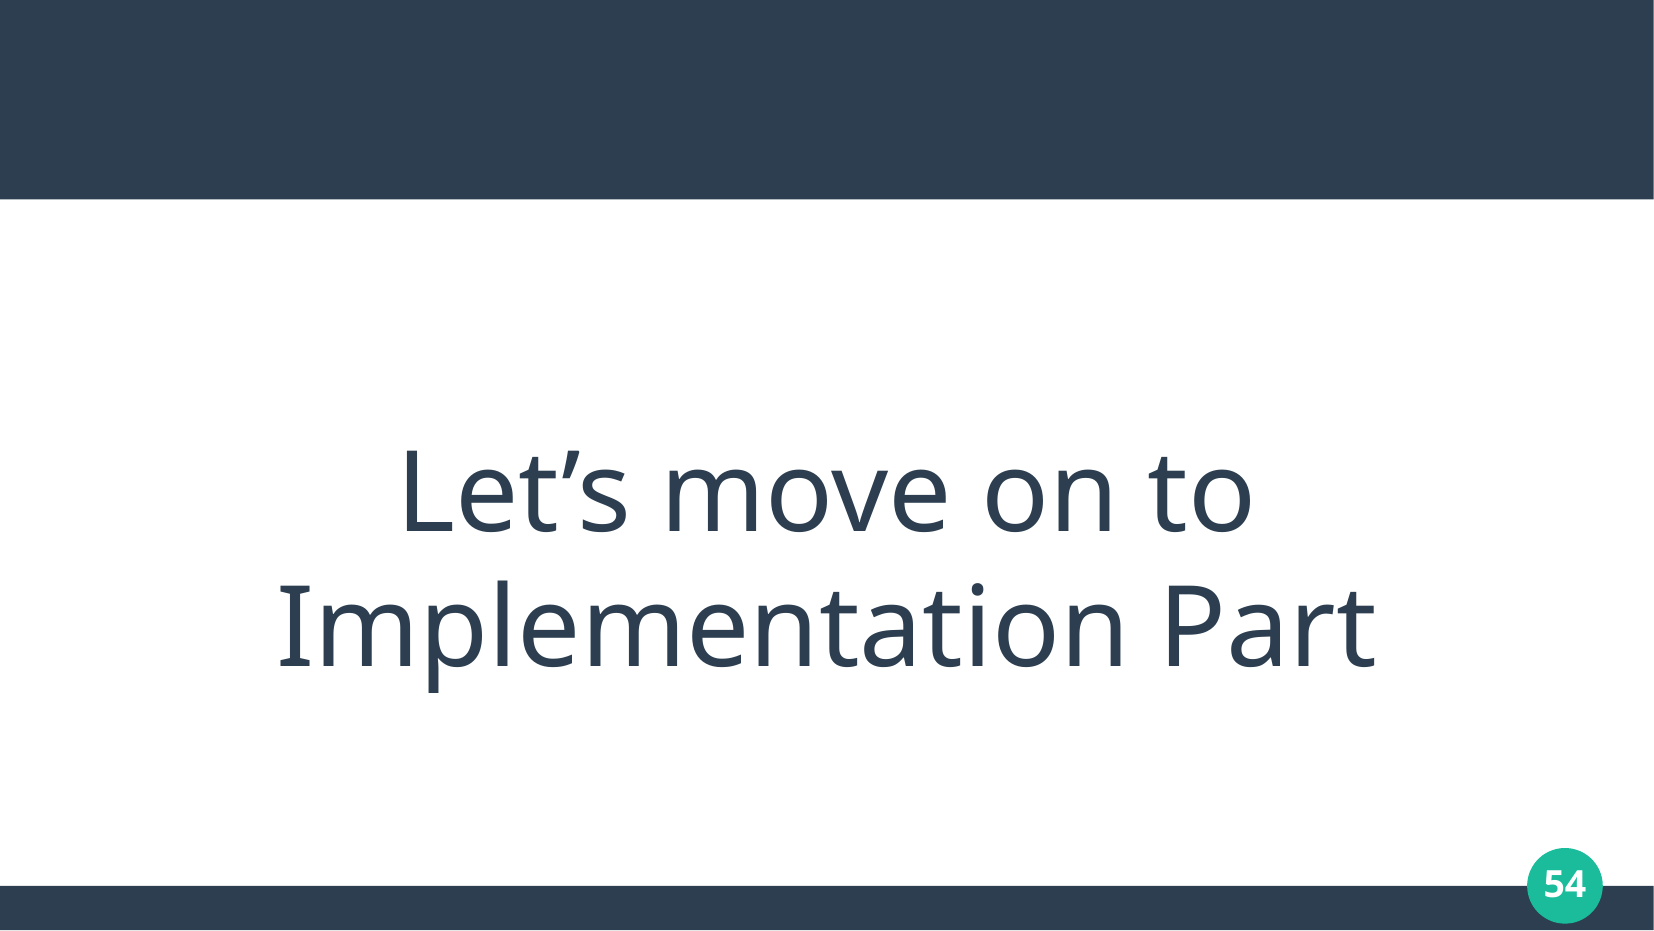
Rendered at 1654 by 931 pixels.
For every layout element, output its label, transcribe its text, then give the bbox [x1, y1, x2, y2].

subtitle Let’s move on to Implementation Part [59, 243, 1595, 864]
